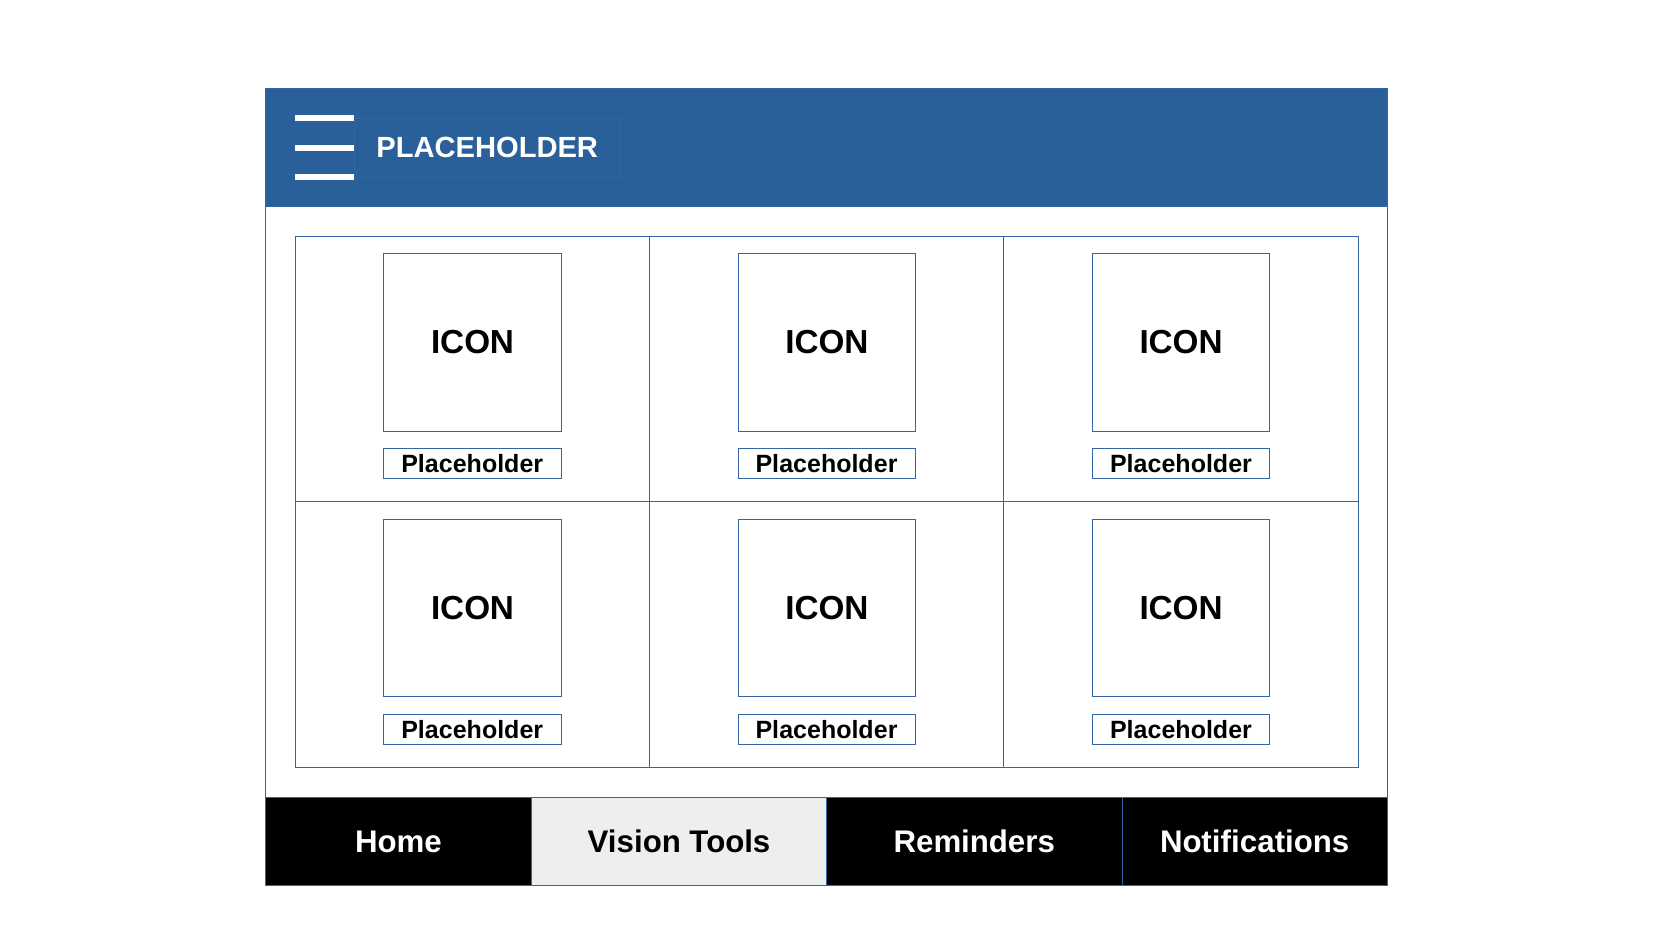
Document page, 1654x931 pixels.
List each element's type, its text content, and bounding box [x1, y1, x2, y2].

text_box Placeholder [383, 714, 562, 745]
text_box ICON [1092, 519, 1270, 697]
text_box ICON [1092, 253, 1270, 432]
text_box Placeholder [1092, 714, 1270, 745]
text_box ICON [738, 519, 916, 697]
text_box PLACEHOLDER [354, 118, 621, 178]
text_box Placeholder [738, 448, 916, 479]
text_box Home [265, 797, 531, 886]
text_box Reminders [826, 797, 1122, 886]
text_box Vision Tools [531, 797, 826, 886]
text_box Placeholder [383, 448, 562, 479]
text_box ICON [738, 253, 916, 432]
text_box Notifications [1122, 797, 1388, 886]
text_box Placeholder [1092, 448, 1270, 479]
text_box ICON [383, 519, 562, 697]
text_box [265, 88, 1388, 797]
text_box ICON [383, 253, 562, 432]
text_box Placeholder [738, 714, 916, 745]
